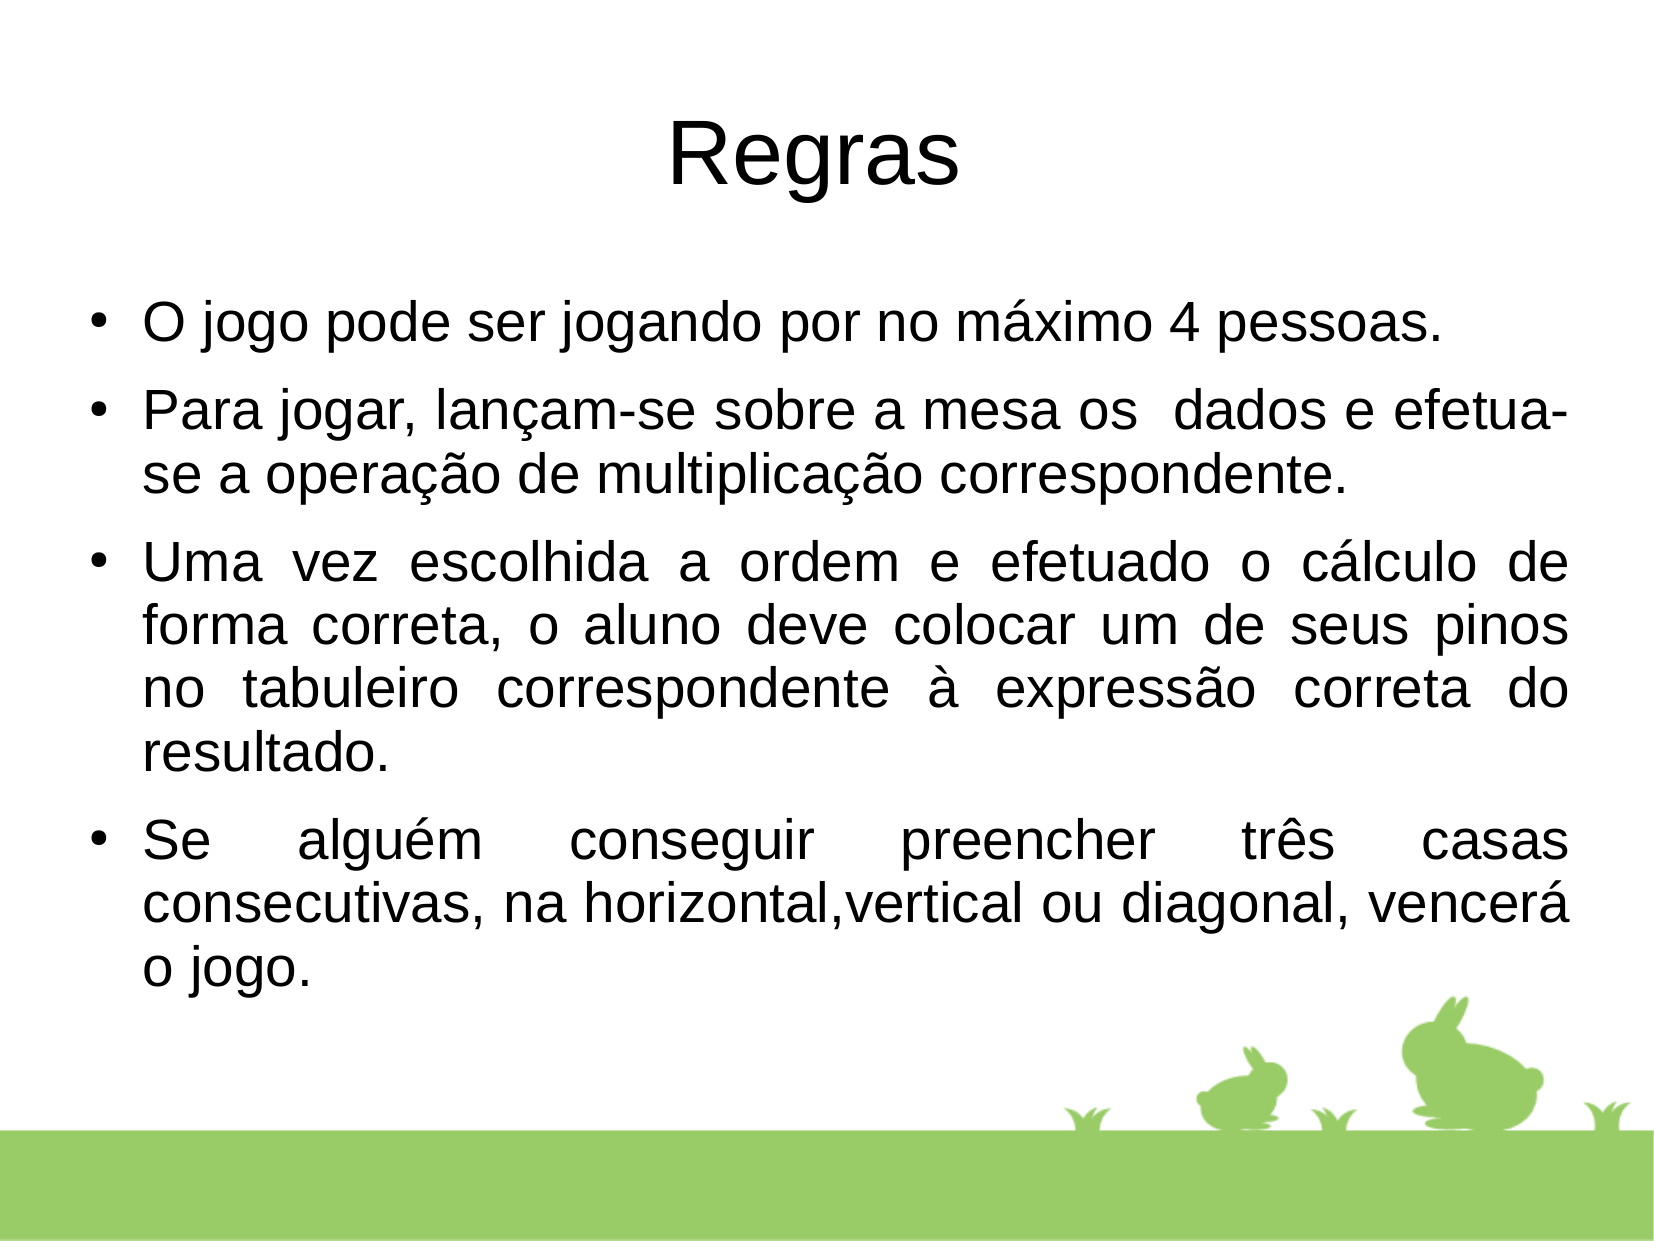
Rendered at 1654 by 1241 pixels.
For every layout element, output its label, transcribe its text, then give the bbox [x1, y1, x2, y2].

picture [0, 0, 1654, 1241]
list O jogo pode ser jogando por no máximo 4 pessoas. Para jogar, lançam-se sobre a mesa os dados e efetua-se a operação de multiplicação correspondente. Uma vez escolhida a ordem e efetuado o cálculo de forma correta, o aluno deve colocar um de seus pinos no tabuleiro correspondente à expressão correta do resultado. Se alguém conseguir preencher três casas consecutivas, na horizontal,vertical ou diagonal, vencerá o jogo. [82, 290, 1571, 1010]
title Regras [82, 49, 1571, 257]
